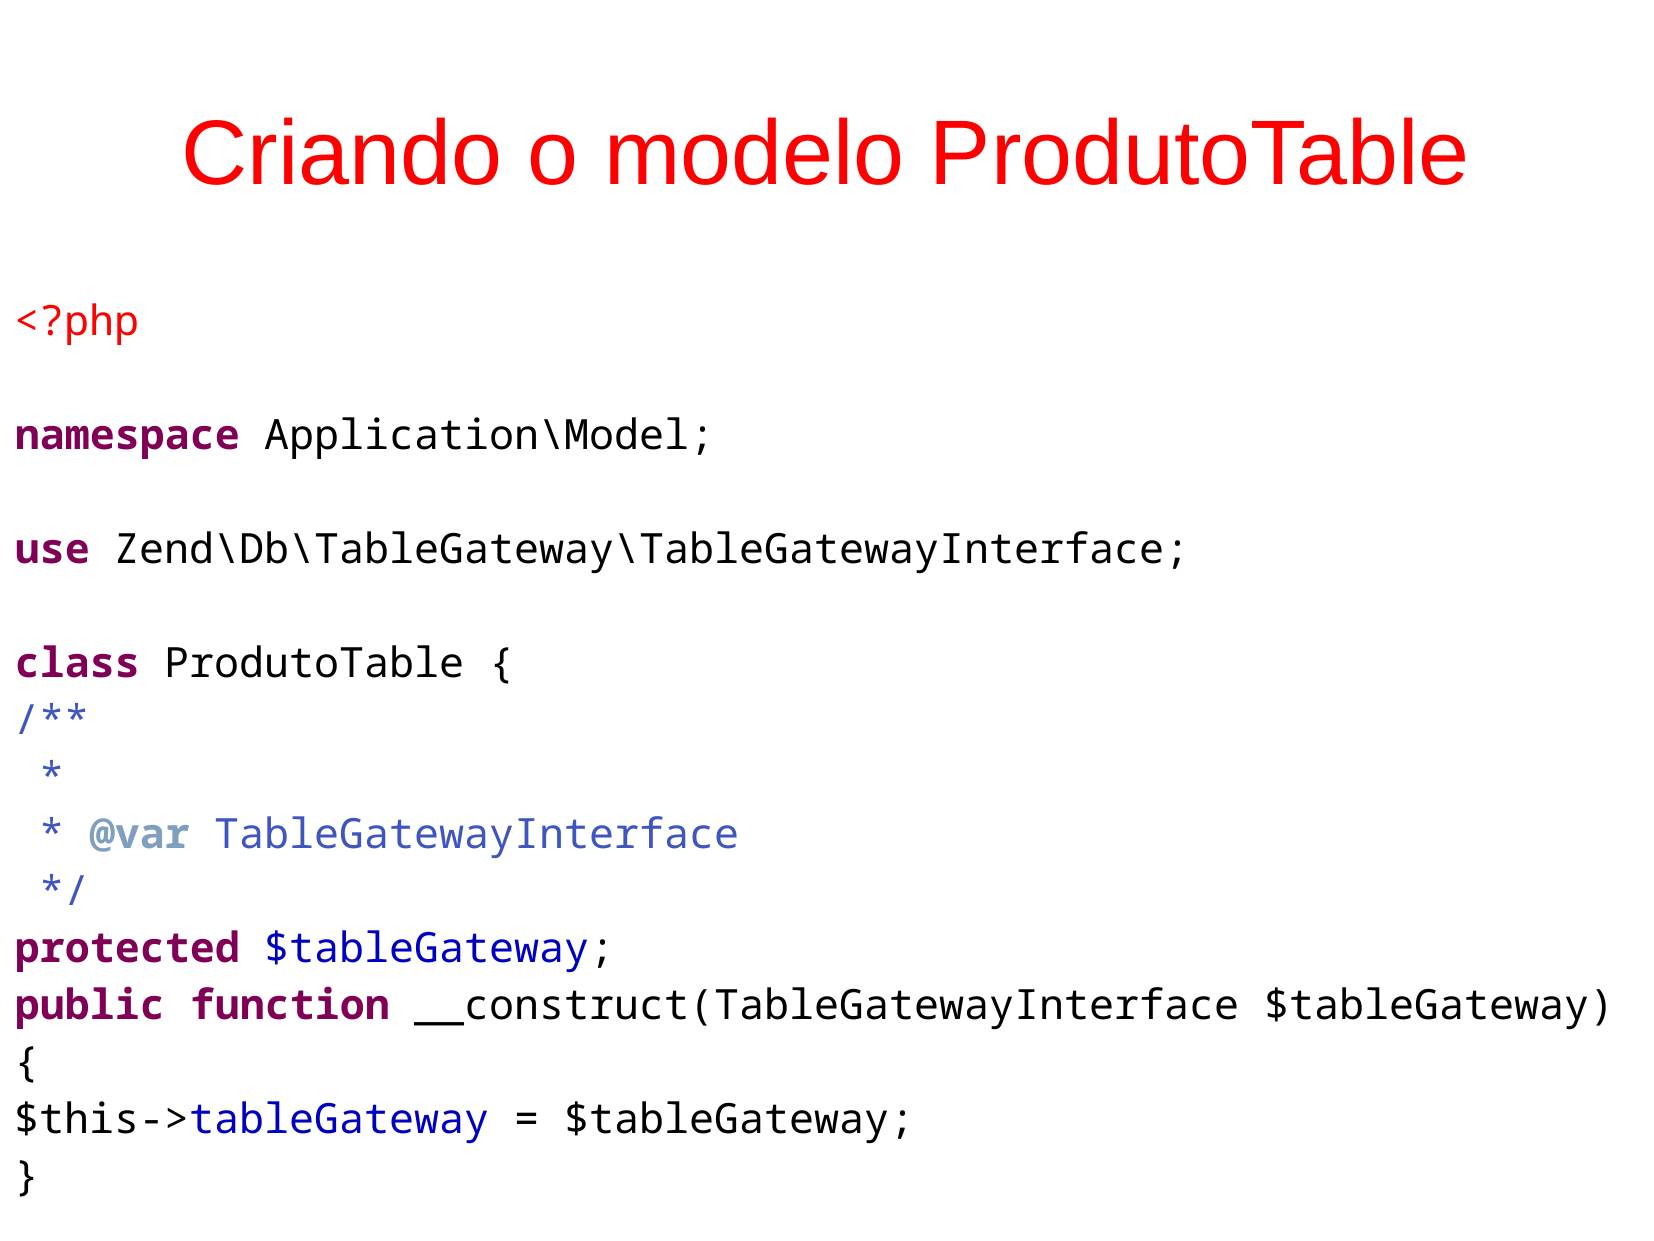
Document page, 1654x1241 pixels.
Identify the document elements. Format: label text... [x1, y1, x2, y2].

text_box <?php namespace Application\Model; use Zend\Db\TableGateway\TableGatewayInterface; class ProdutoTable { /** * * @var TableGatewayInterface */ protected $tableGateway; public function __construct(TableGatewayInterface $tableGateway) { $this->tableGateway = $tableGateway; } [0, 283, 1654, 1111]
title Criando o modelo ProdutoTable [82, 49, 1571, 257]
